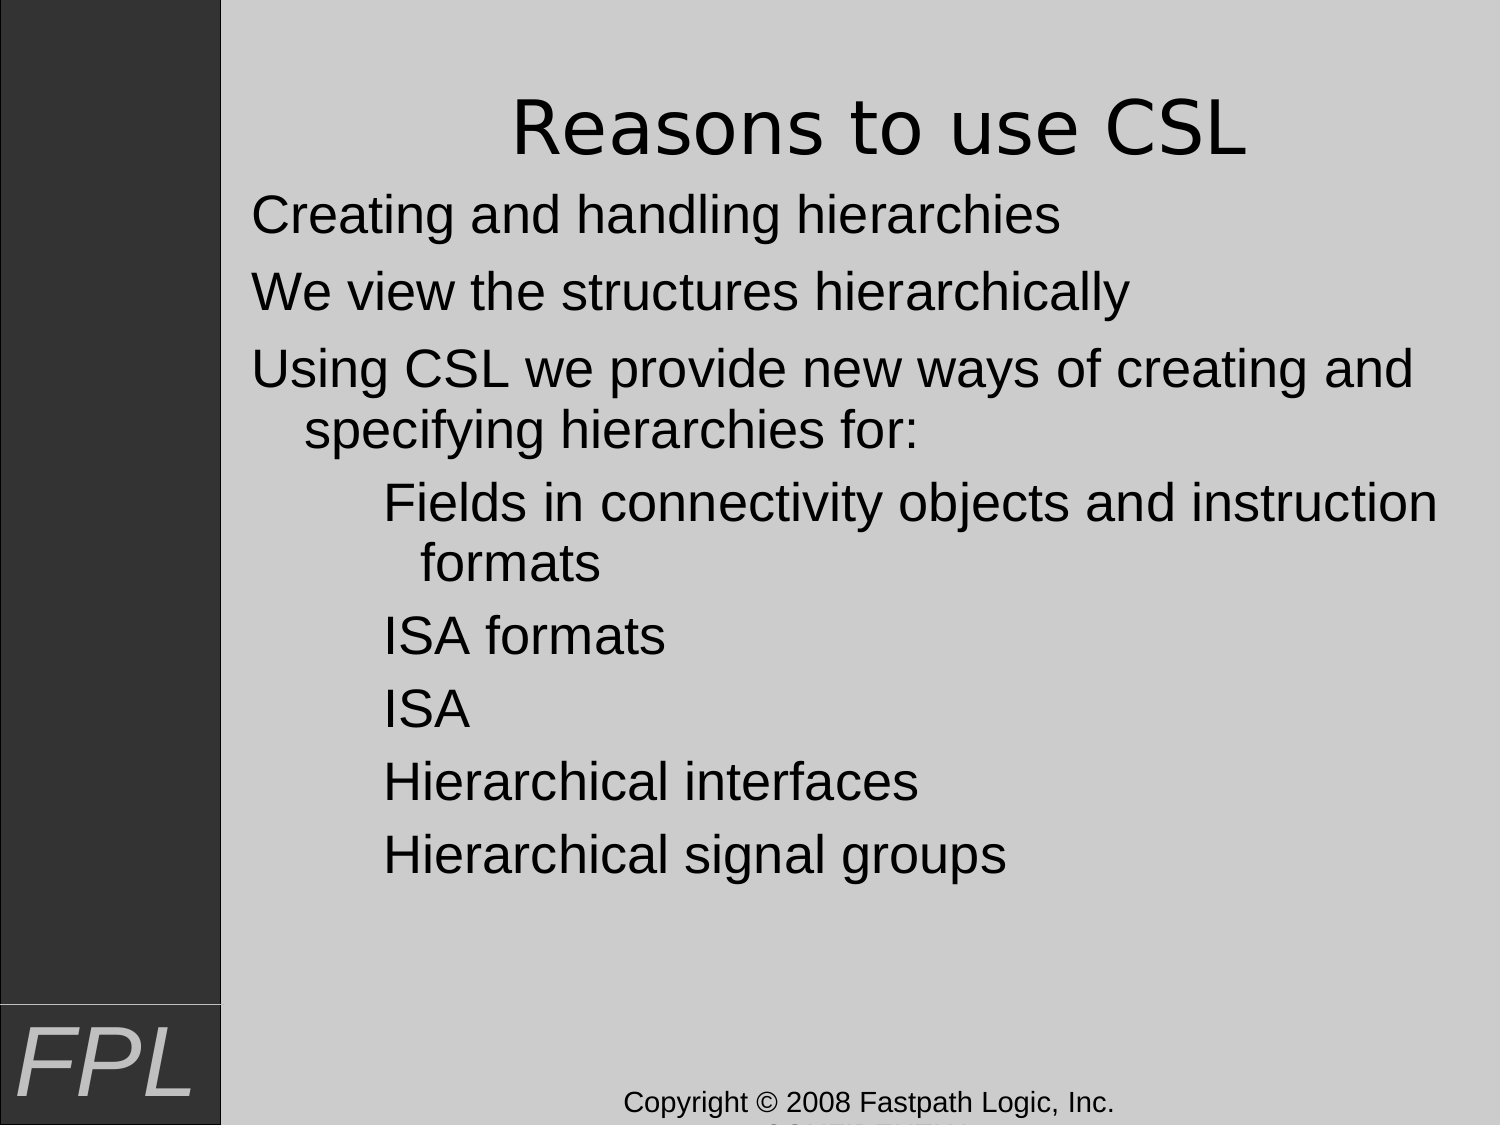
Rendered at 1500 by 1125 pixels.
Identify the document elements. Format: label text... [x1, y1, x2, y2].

title Reasons to use CSL [378, 30, 1379, 184]
list Creating and handling hierarchies We view the structures hierarchically Using CSL we provide new ways of creating and specifying hierarchies for: Fields in connectivity objects and instruction formats ISA formats ISA Hierarchical interfaces Hierarchical signal groups [233, 184, 1500, 1085]
